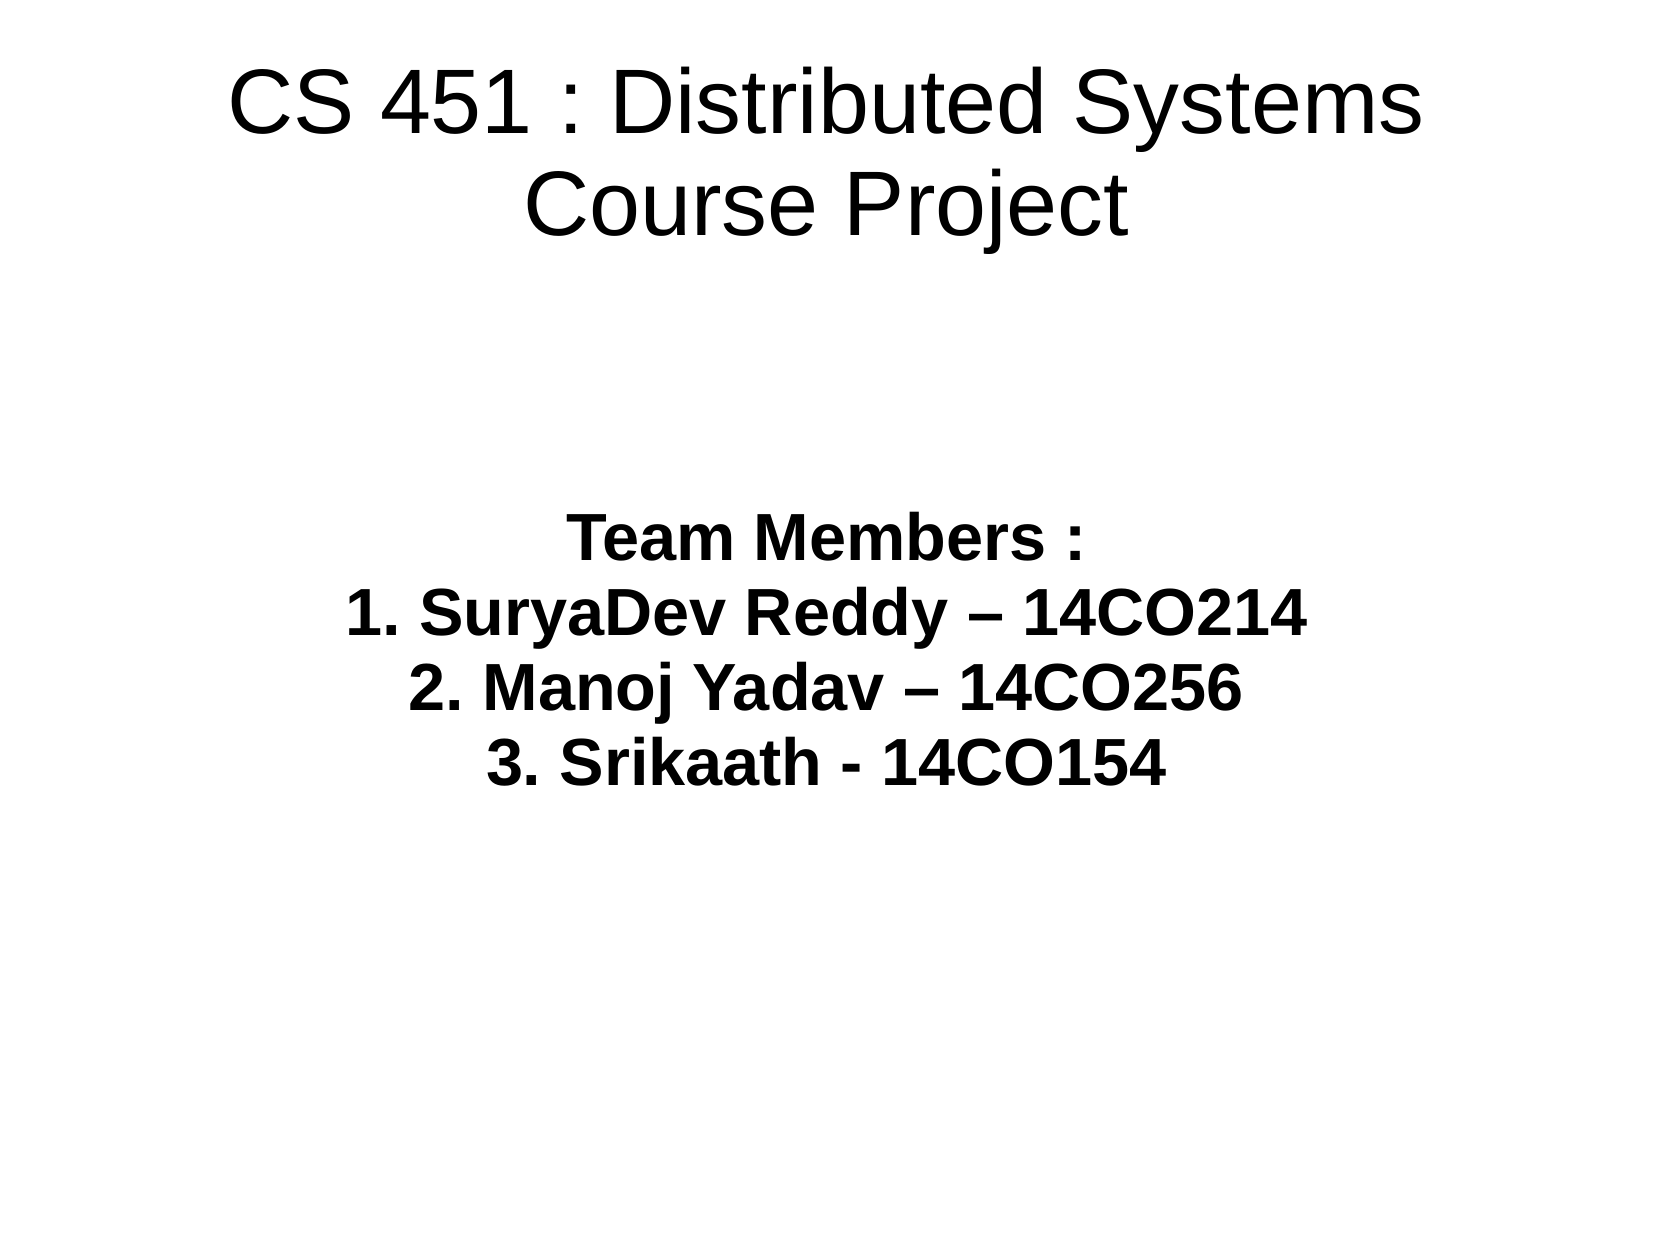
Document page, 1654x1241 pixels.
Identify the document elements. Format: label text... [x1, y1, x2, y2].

subtitle Team Members : 1. SuryaDev Reddy – 14CO214 2. Manoj Yadav – 14CO256 3. Srikaath - 14CO154 [82, 290, 1571, 1010]
title CS 451 : Distributed Systems Course Project [82, 49, 1571, 257]
